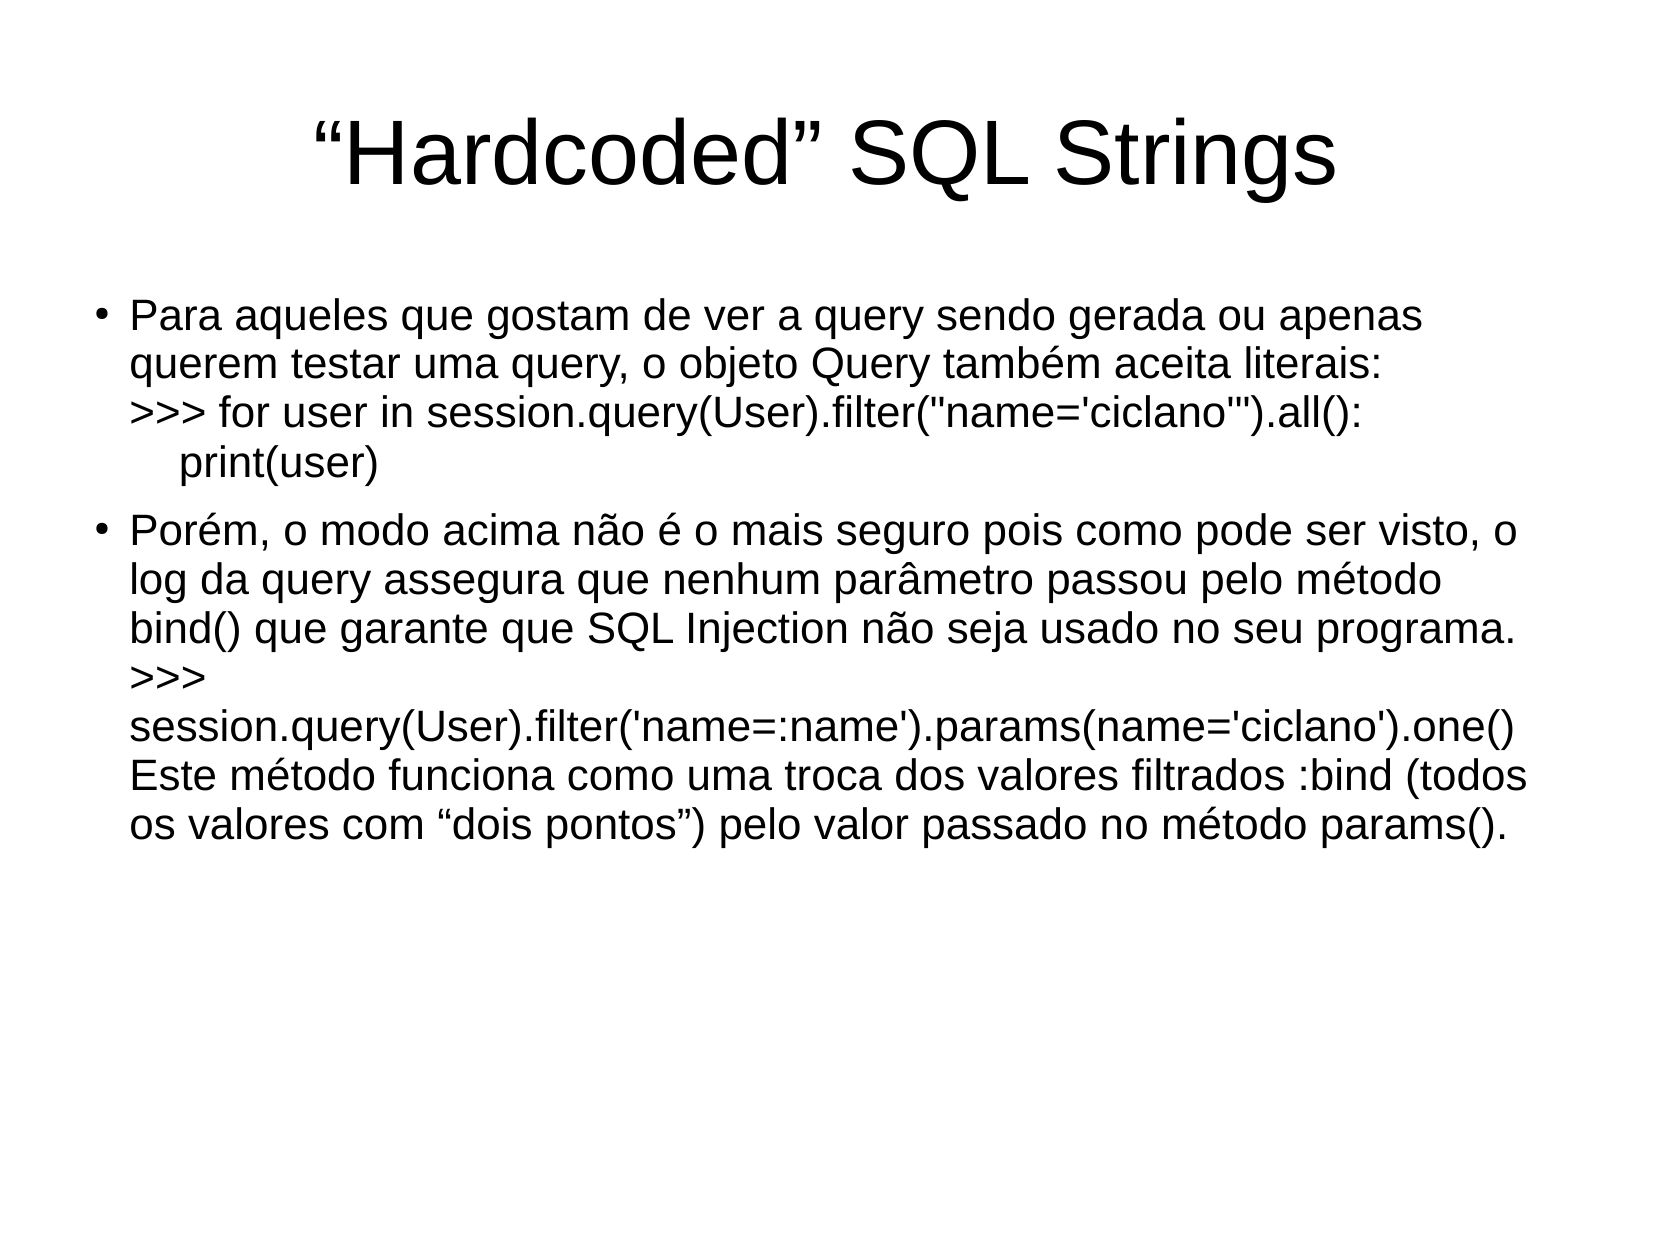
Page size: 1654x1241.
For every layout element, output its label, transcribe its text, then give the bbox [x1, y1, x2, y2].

title “Hardcoded” SQL Strings [82, 49, 1571, 257]
list Para aqueles que gostam de ver a query sendo gerada ou apenas querem testar uma query, o objeto Query também aceita literais: >>> for user in session.query(User).filter("name='ciclano'").all(): print(user) Porém, o modo acima não é o mais seguro pois como pode ser visto, o log da query assegura que nenhum parâmetro passou pelo método bind() que garante que SQL Injection não seja usado no seu programa. >>> session.query(User).filter('name=:name').params(name='ciclano').one() Este método funciona como uma troca dos valores filtrados :bind (todos os valores com “dois pontos”) pelo valor passado no método params(). [82, 290, 1538, 1010]
